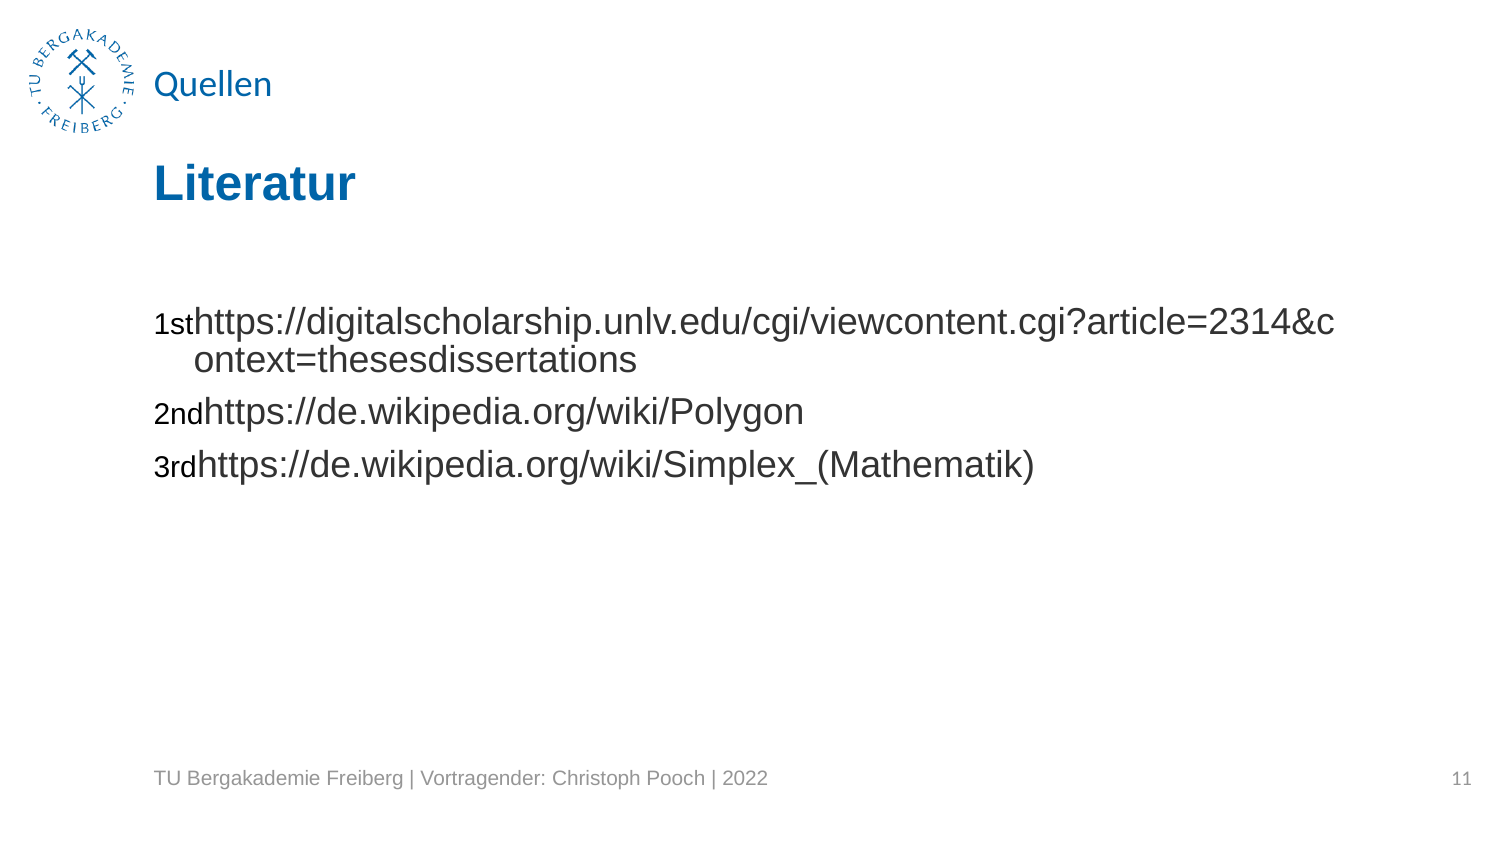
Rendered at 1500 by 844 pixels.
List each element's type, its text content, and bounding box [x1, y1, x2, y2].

list https://digitalscholarship.unlv.edu/cgi/viewcontent.cgi?article=2314&context=thesesdissertations https://de.wikipedia.org/wiki/Polygon https://de.wikipedia.org/wiki/Simplex_(Mathematik) [153, 244, 1353, 706]
title Quellen [153, 29, 1353, 133]
list Literatur [153, 150, 1353, 221]
slide_number <Foliennummer> [1352, 764, 1473, 825]
footer TU Bergakademie Freiberg | Vortragender: Christoph Pooch | 2022 [153, 764, 1353, 824]
picture [29, 29, 134, 133]
